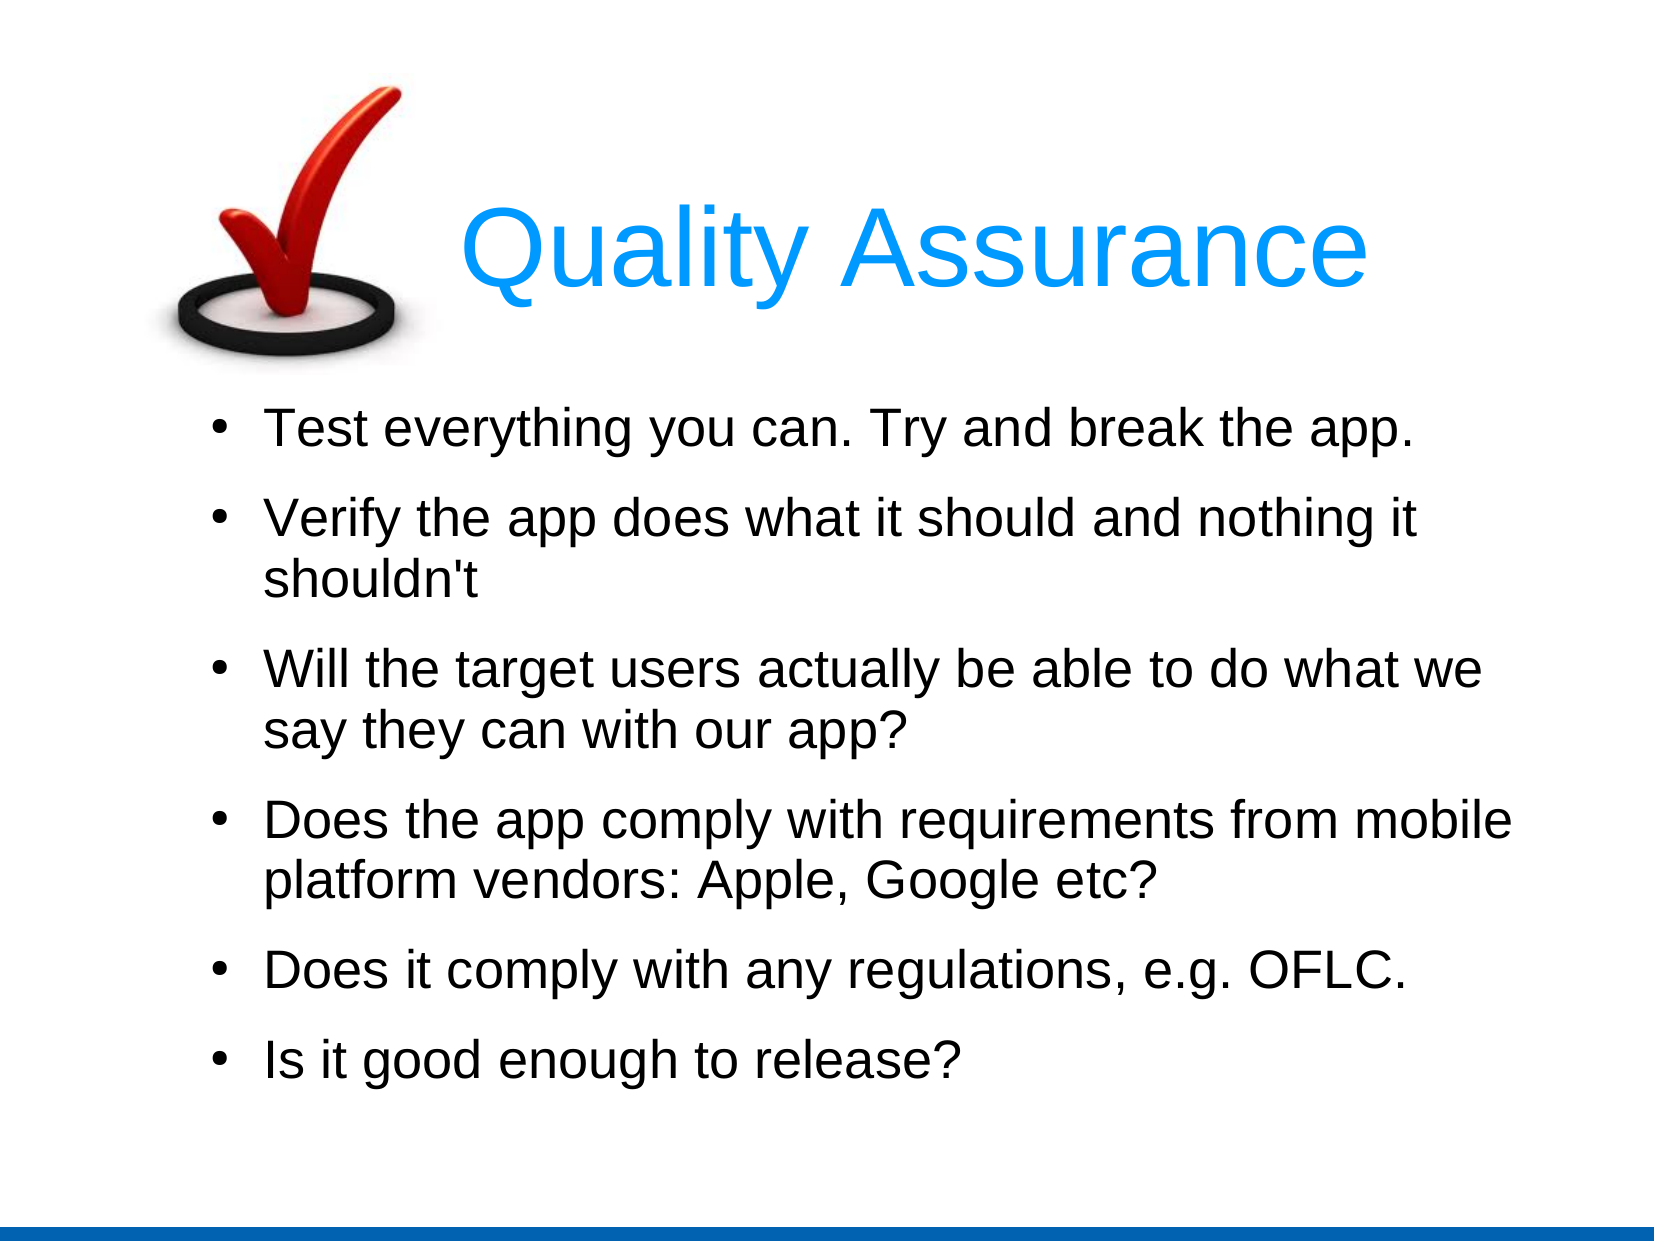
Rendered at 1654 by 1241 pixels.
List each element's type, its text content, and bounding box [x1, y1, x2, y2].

title Quality Assurance [452, 144, 1623, 352]
picture [122, 73, 452, 376]
list Test everything you can. Try and break the app. Verify the app does what it should and nothing it shouldn't Will the target users actually be able to do what we say they can with our app? Does the app comply with requirements from mobile platform vendors: Apple, Google etc? Does it comply with any regulations, e.g. OFLC. Is it good enough to release? [121, 397, 1534, 1180]
